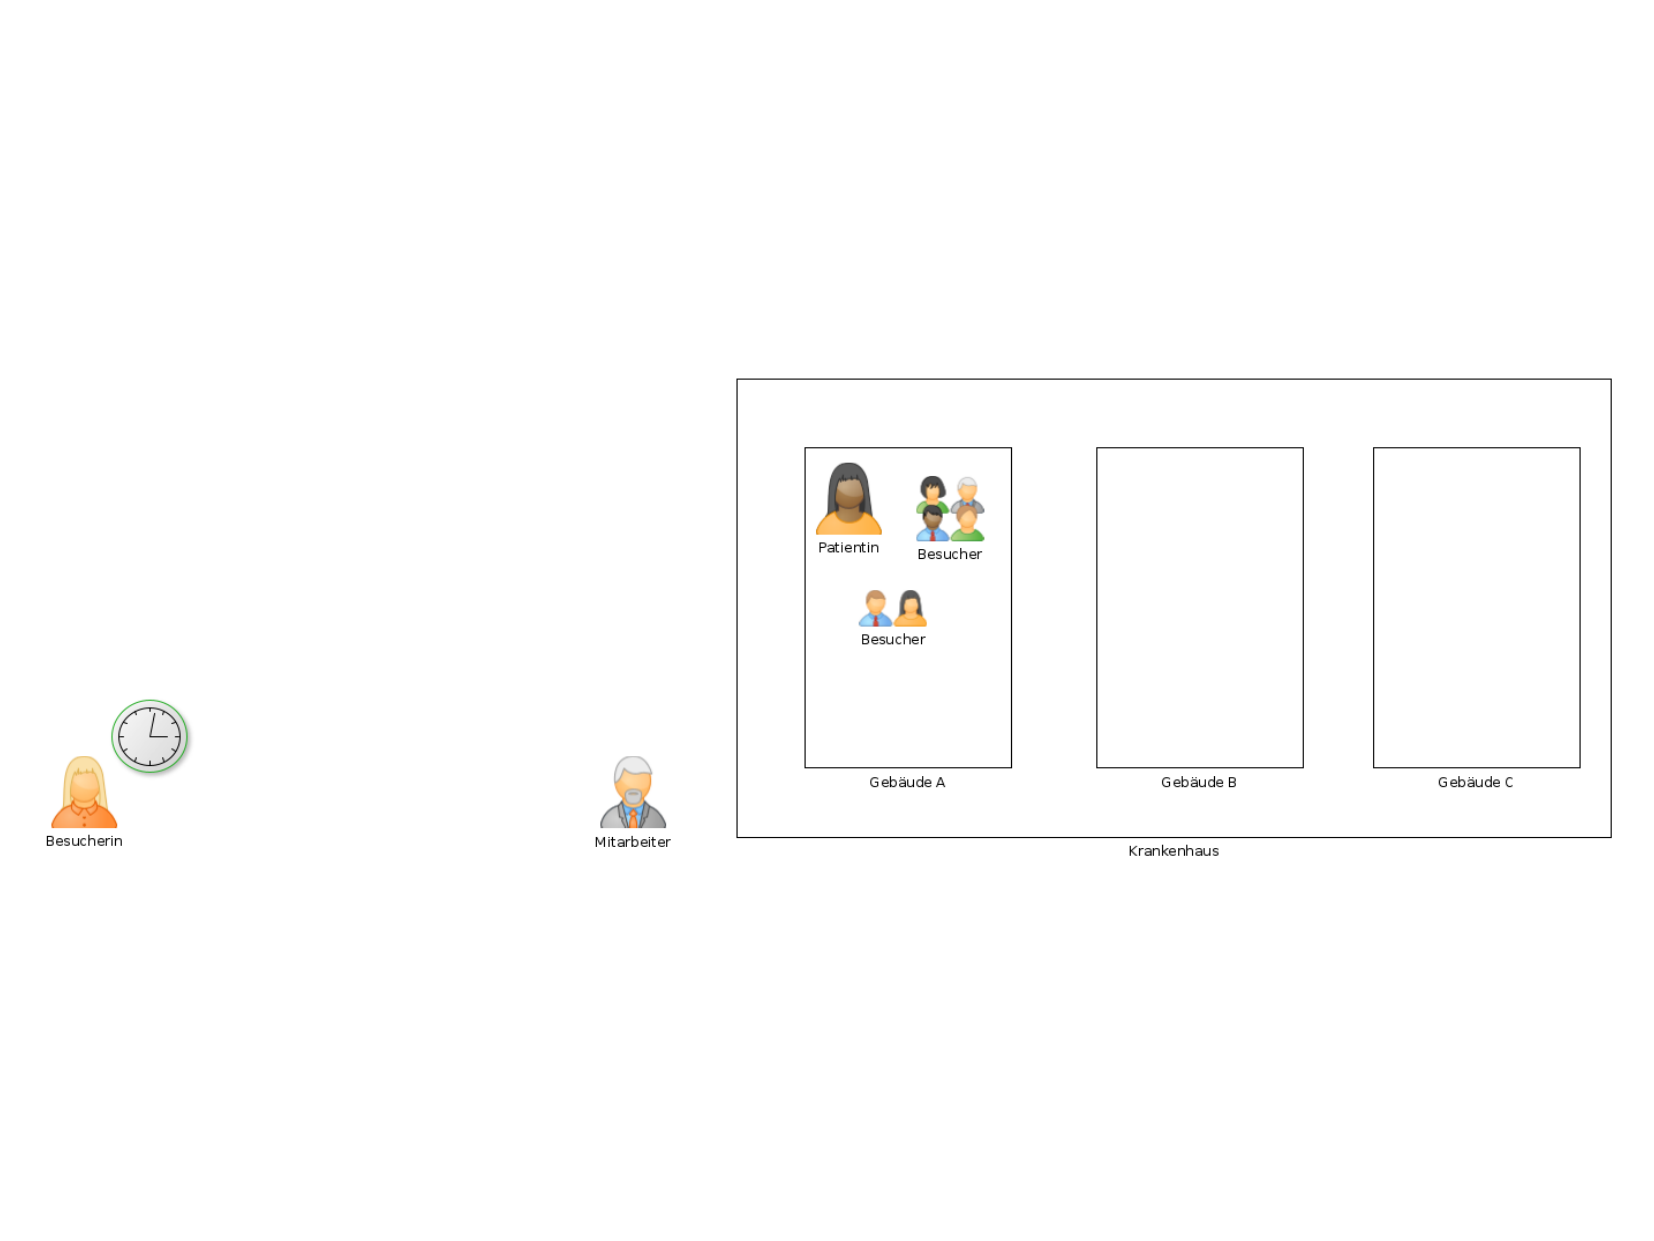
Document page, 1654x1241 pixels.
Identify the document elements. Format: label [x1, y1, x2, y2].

picture [25, 362, 1628, 879]
